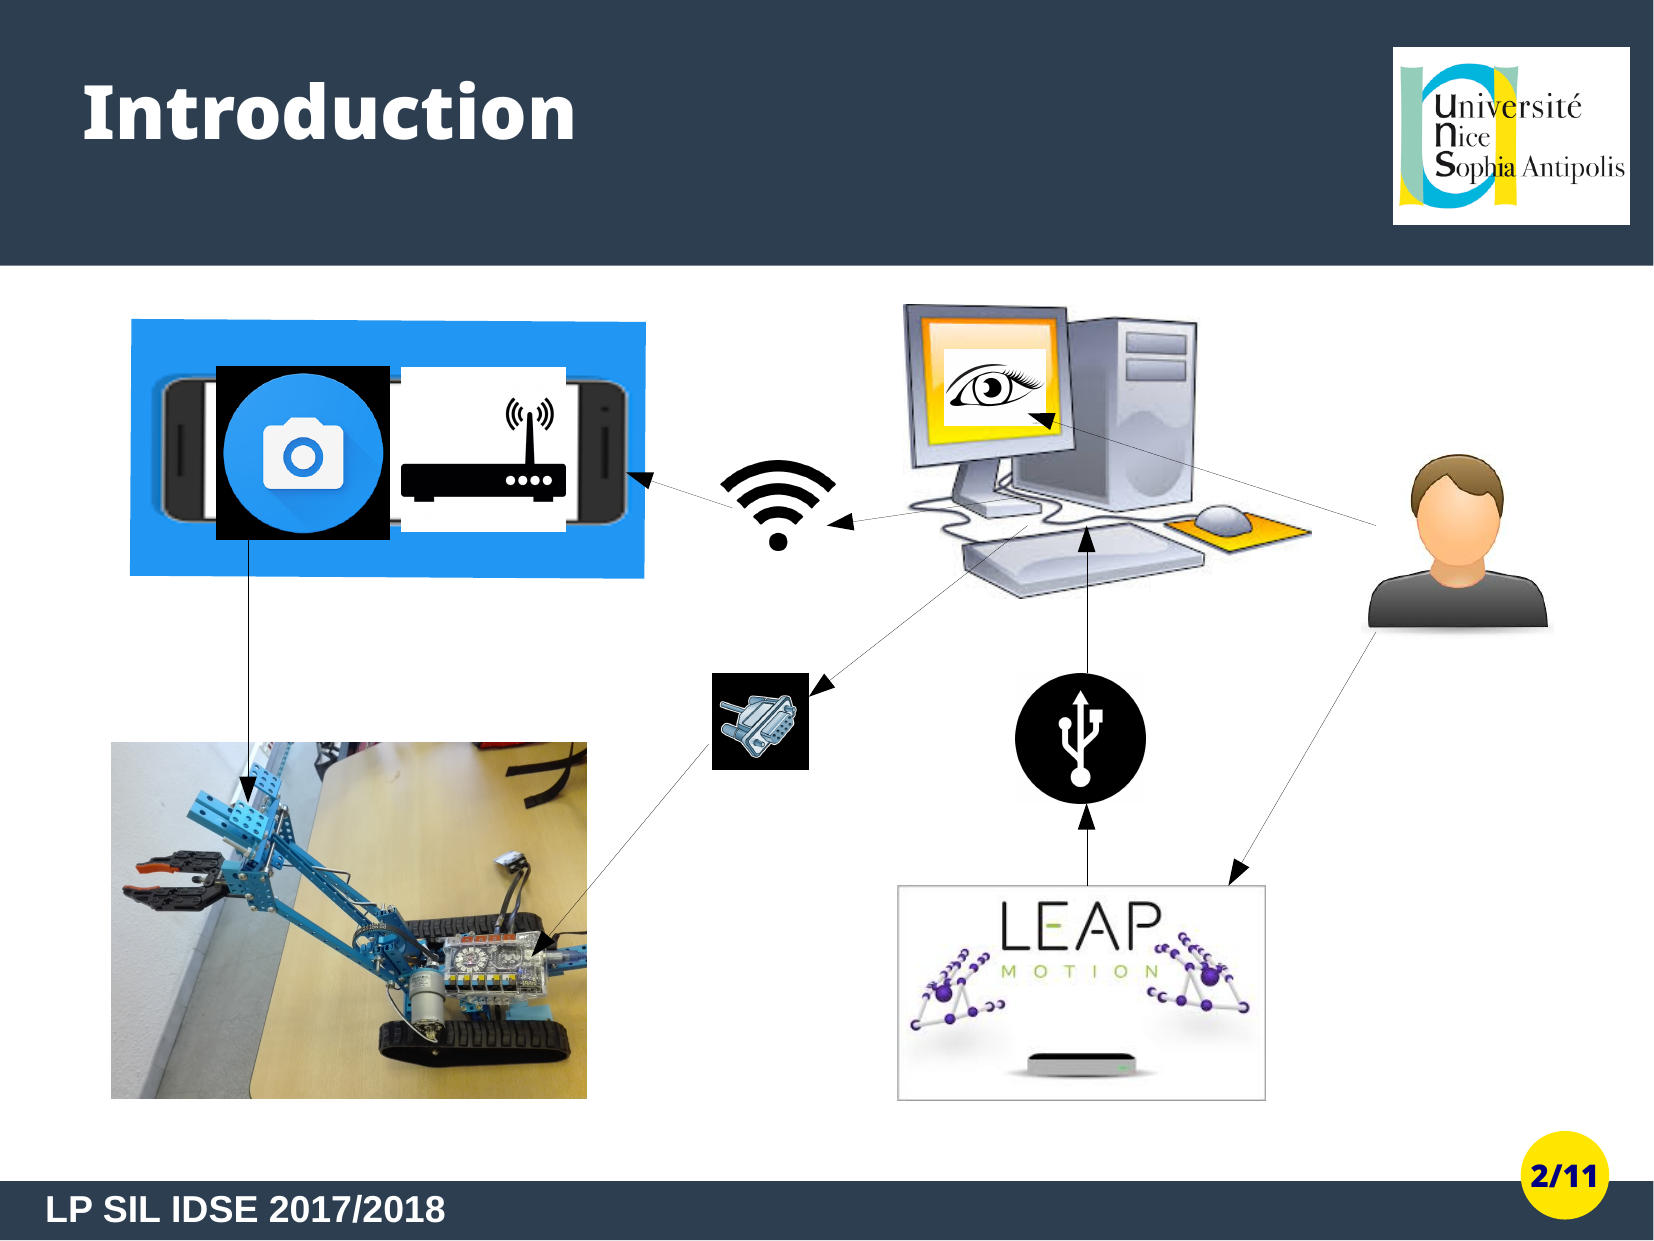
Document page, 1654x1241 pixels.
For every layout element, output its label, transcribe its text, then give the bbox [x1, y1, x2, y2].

picture [1393, 47, 1630, 225]
picture [712, 673, 809, 770]
picture [1015, 673, 1146, 804]
picture [129, 318, 646, 579]
picture [720, 460, 836, 551]
picture [897, 885, 1266, 1101]
picture [1361, 454, 1554, 639]
picture [903, 304, 1312, 599]
title Introduction [82, 49, 1430, 172]
picture [111, 742, 587, 1099]
